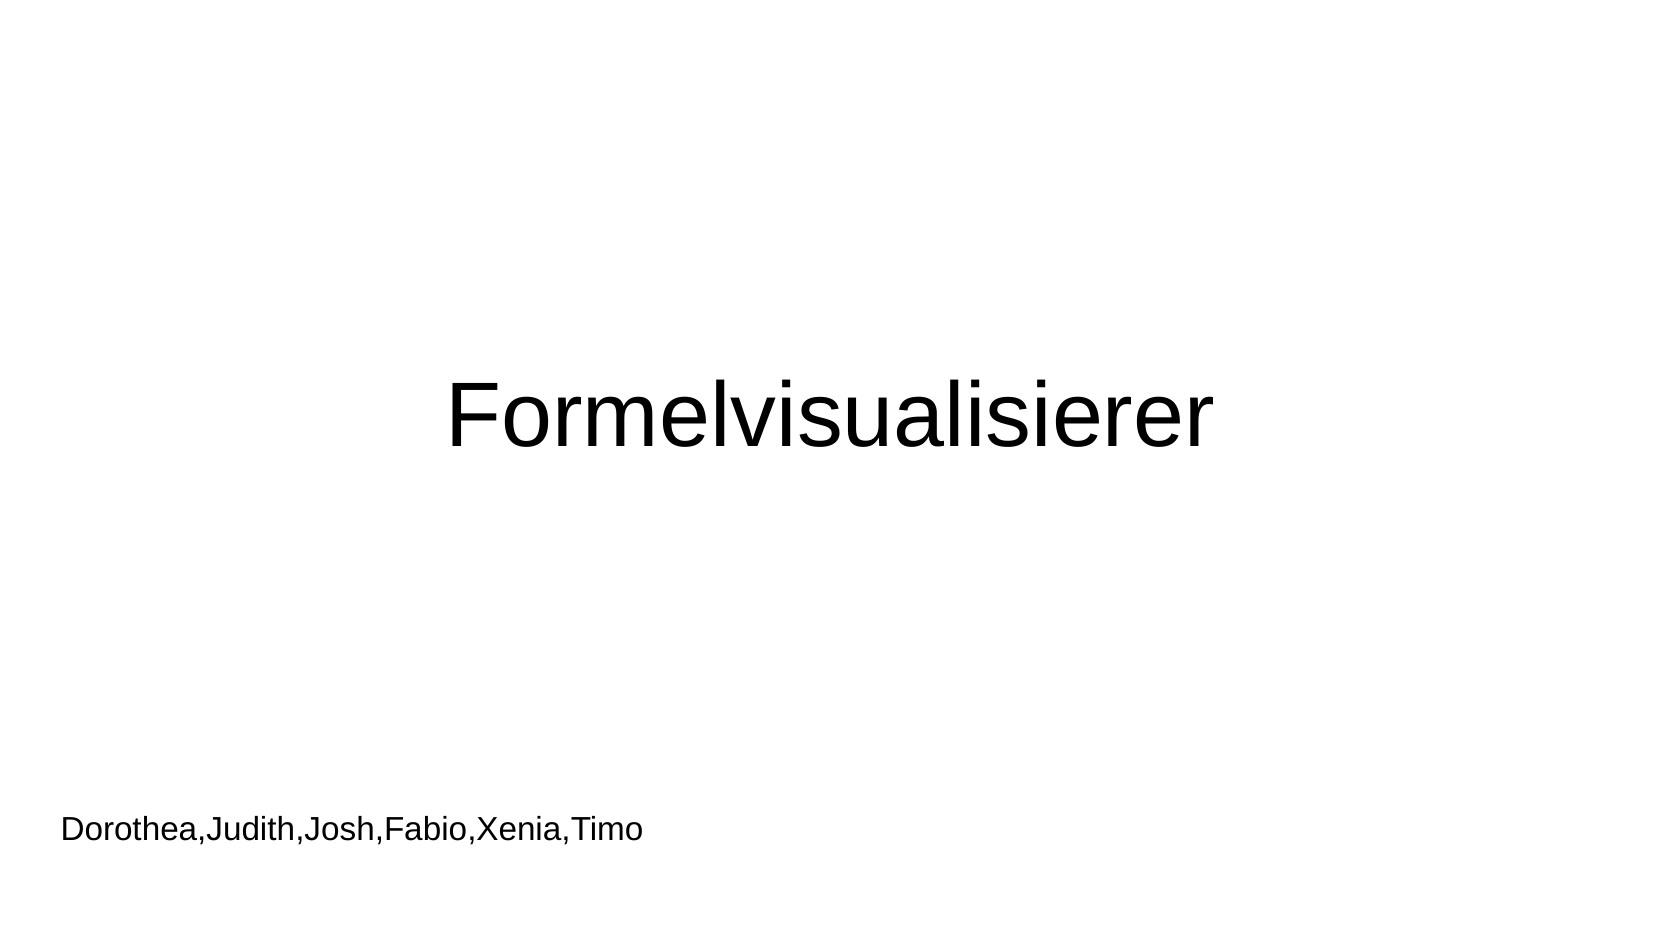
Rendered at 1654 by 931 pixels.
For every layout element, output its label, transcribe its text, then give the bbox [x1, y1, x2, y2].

subtitle Dorothea,Judith,Josh,Fabio,Xenia,Timo [37, 787, 668, 870]
title Formelvisualisierer [86, 337, 1576, 493]
